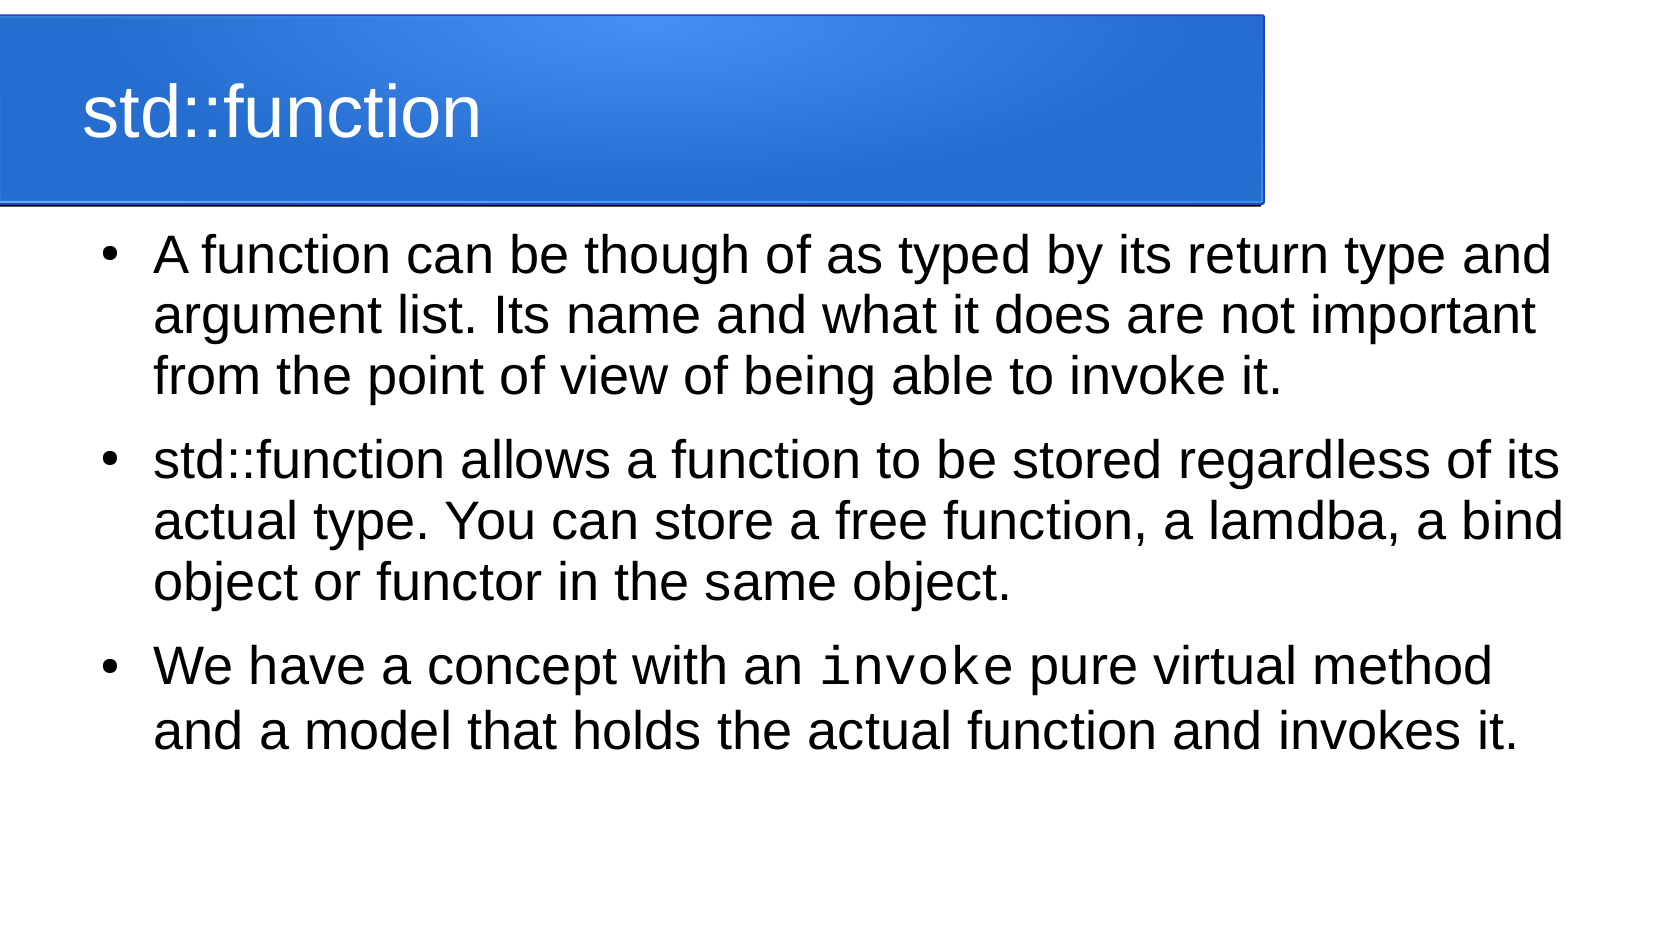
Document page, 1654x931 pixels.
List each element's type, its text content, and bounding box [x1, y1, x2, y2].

title std::function [82, 35, 1235, 189]
list A function can be though of as typed by its return type and argument list. Its name and what it does are not important from the point of view of being able to invoke it. std::function allows a function to be stored regardless of its actual type. You can store a free function, a lamdba, a bind object or functor in the same object. We have a concept with an invoke pure virtual method and a model that holds the actual function and invokes it. [82, 224, 1571, 764]
